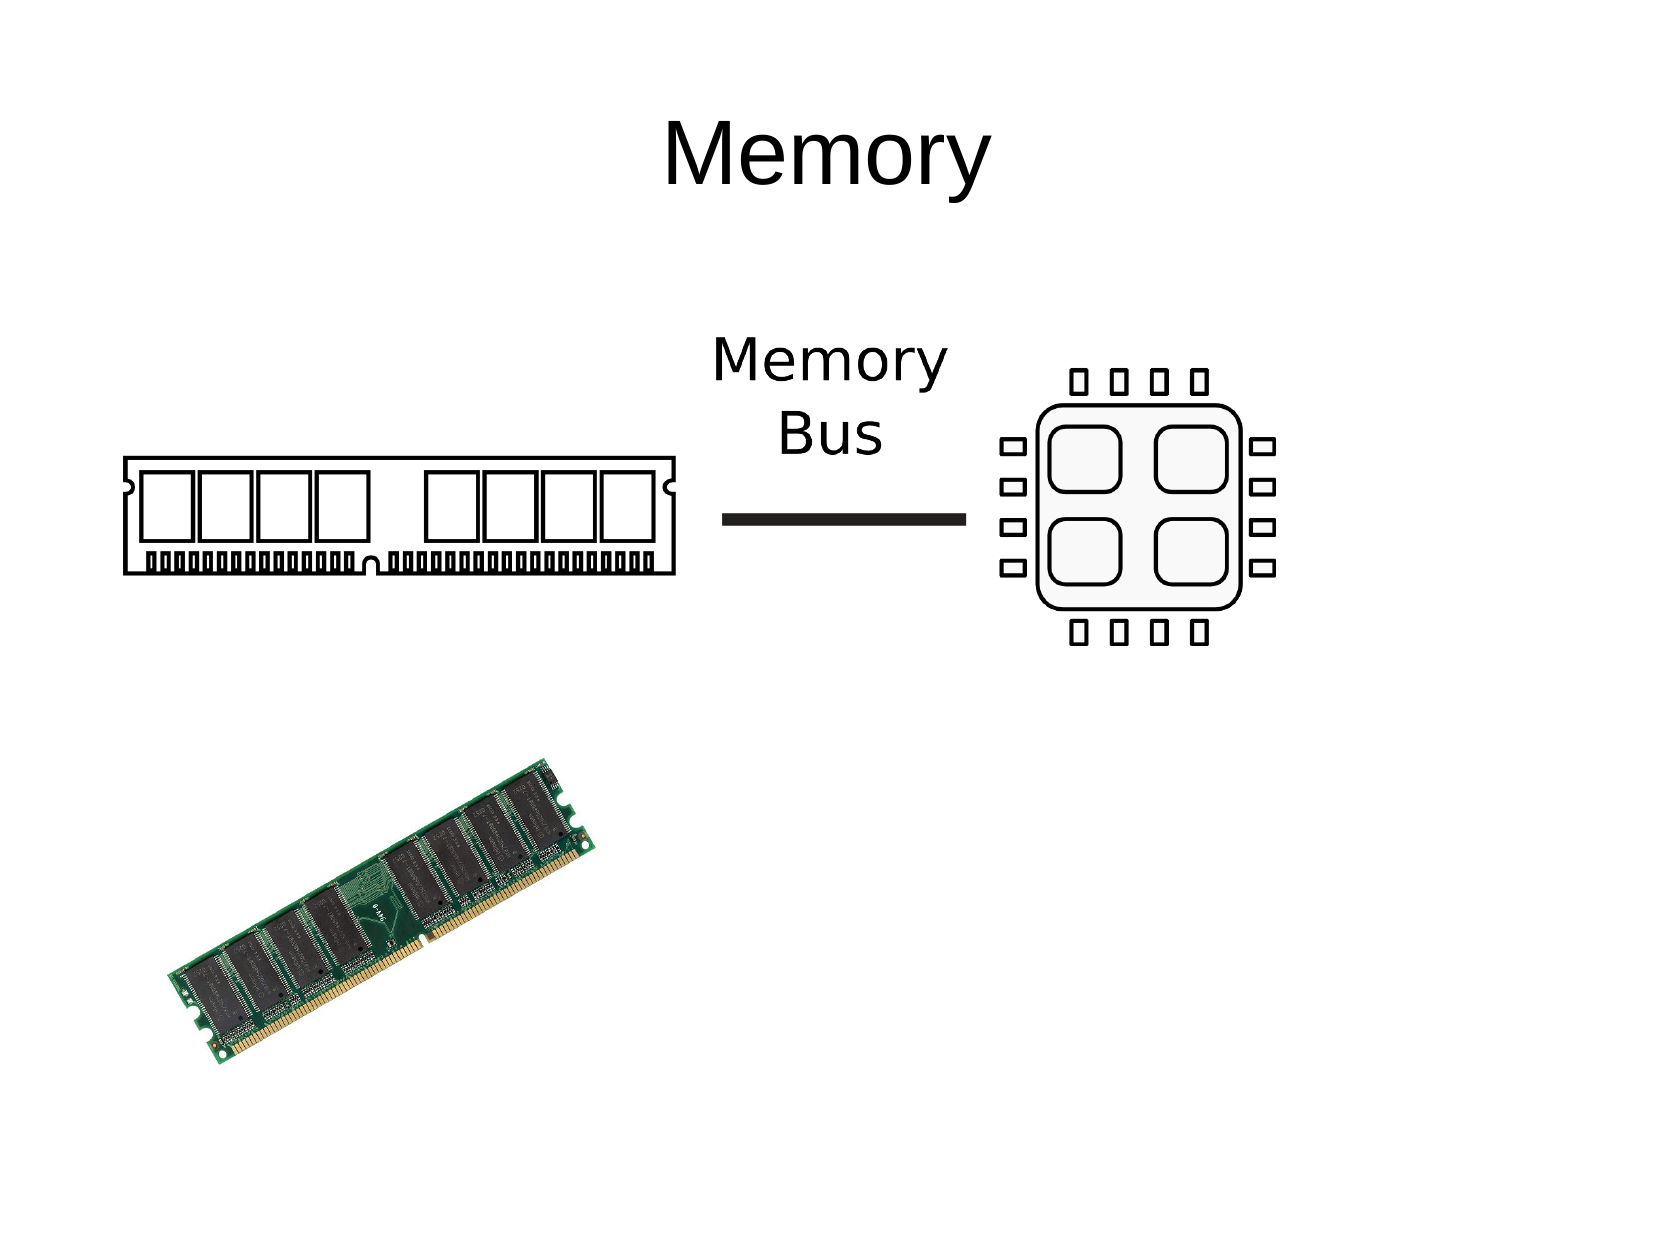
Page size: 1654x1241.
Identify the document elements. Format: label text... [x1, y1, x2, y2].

picture [150, 734, 612, 1088]
picture [123, 337, 1276, 646]
title Memory [82, 49, 1571, 257]
